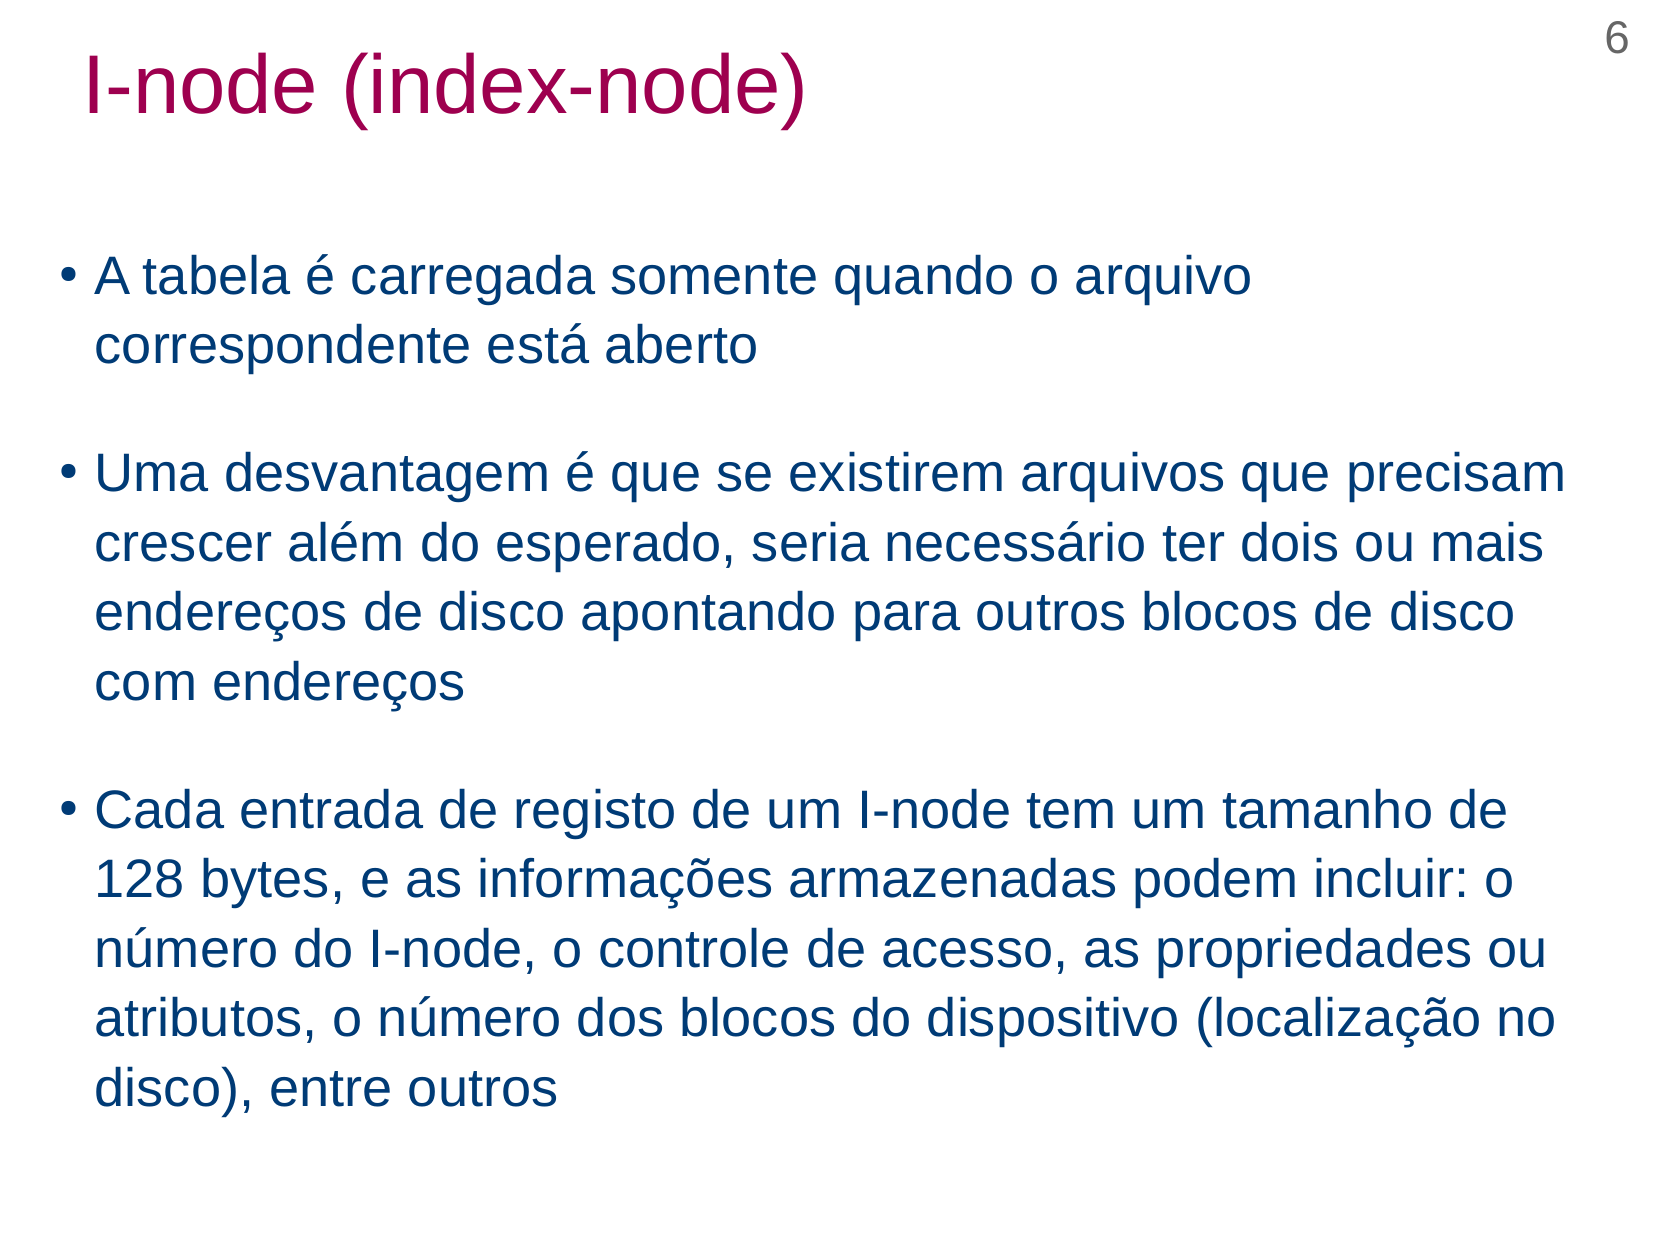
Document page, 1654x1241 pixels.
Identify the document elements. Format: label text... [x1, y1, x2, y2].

list A tabela é carregada somente quando o arquivo correspondente está aberto Uma desvantagem é que se existirem arquivos que precisam crescer além do esperado, seria necessário ter dois ou mais endereços de disco apontando para outros blocos de disco com endereços Cada entrada de registo de um I-node tem um tamanho de 128 bytes, e as informações armazenadas podem incluir: o número do I-node, o controle de acesso, as propriedades ou atributos, o número dos blocos do dispositivo (localização no disco), entre outros [59, 236, 1595, 1211]
title I-node (index-node) [59, 29, 1595, 148]
